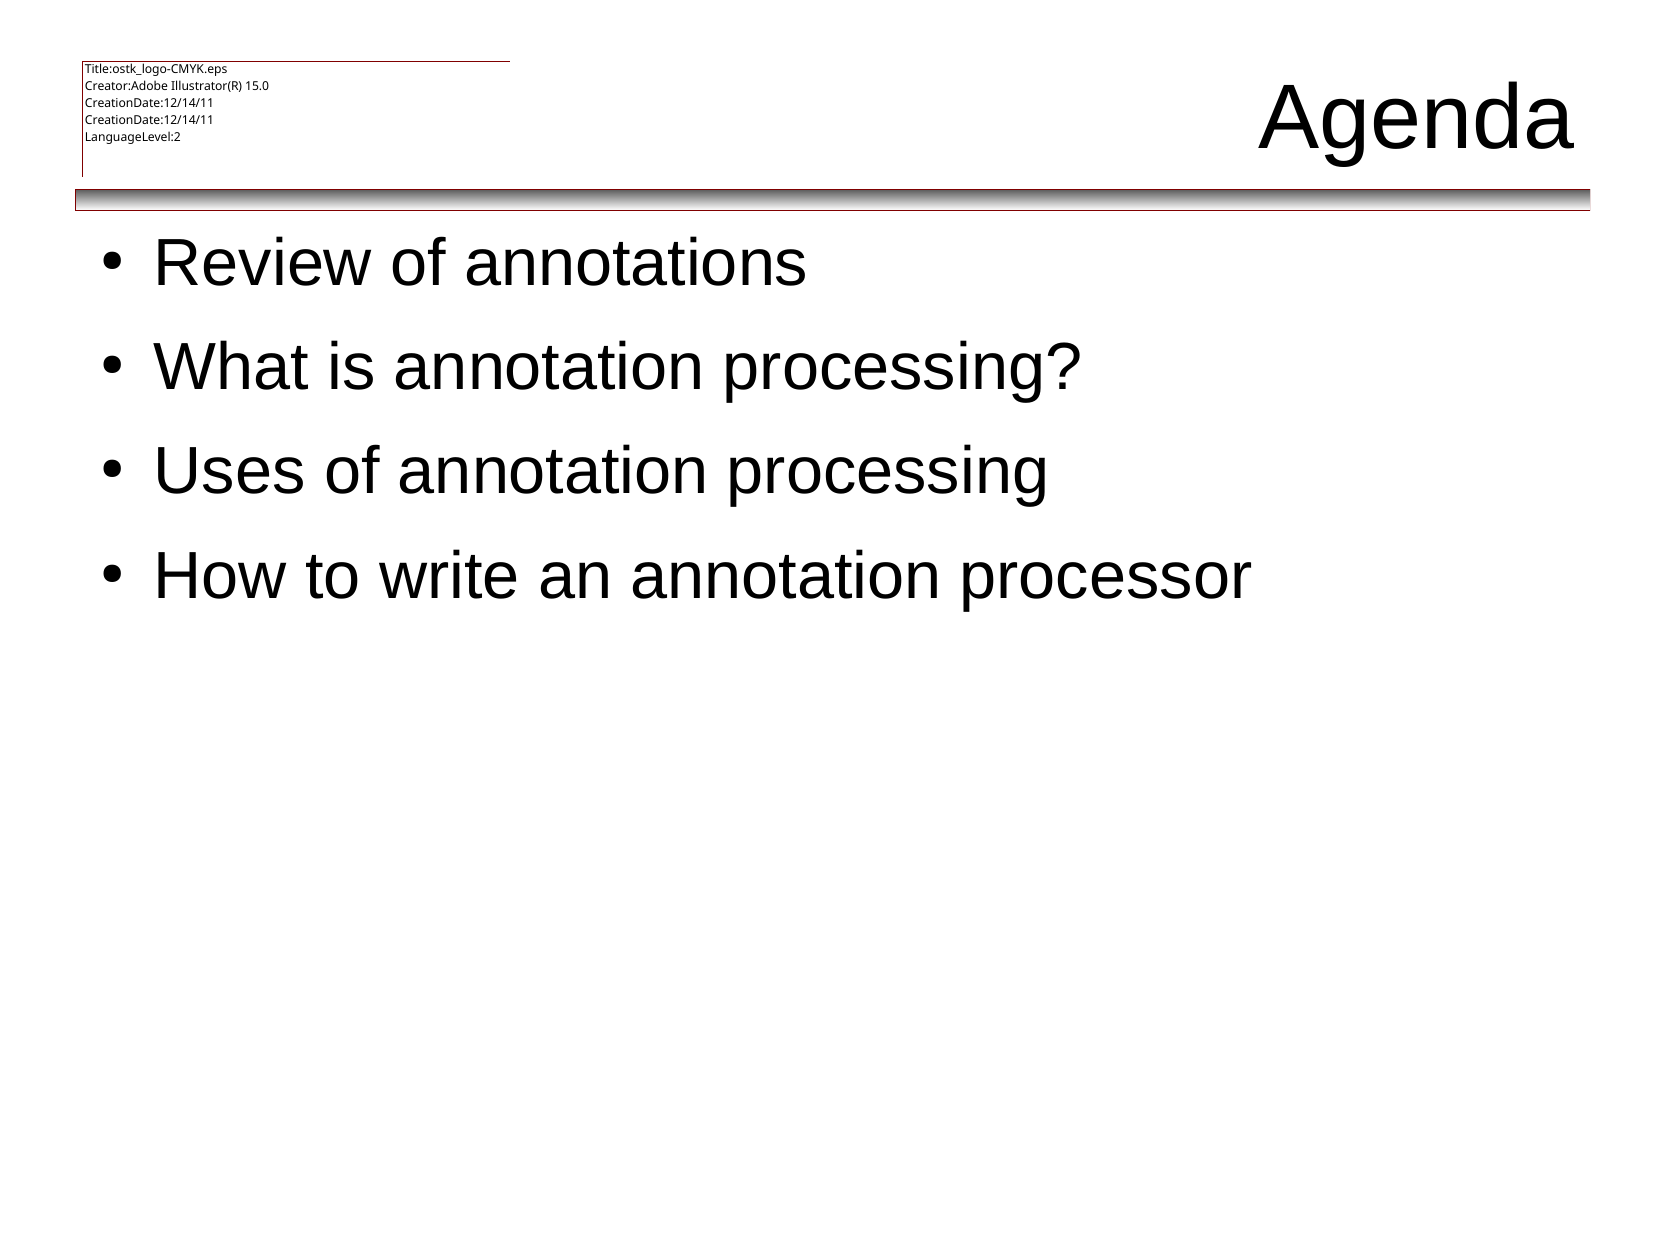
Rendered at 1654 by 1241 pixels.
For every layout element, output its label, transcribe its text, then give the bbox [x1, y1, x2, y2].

title Agenda [529, 65, 1576, 169]
list Review of annotations What is annotation processing? Uses of annotation processing How to write an annotation processor [82, 225, 1538, 1111]
